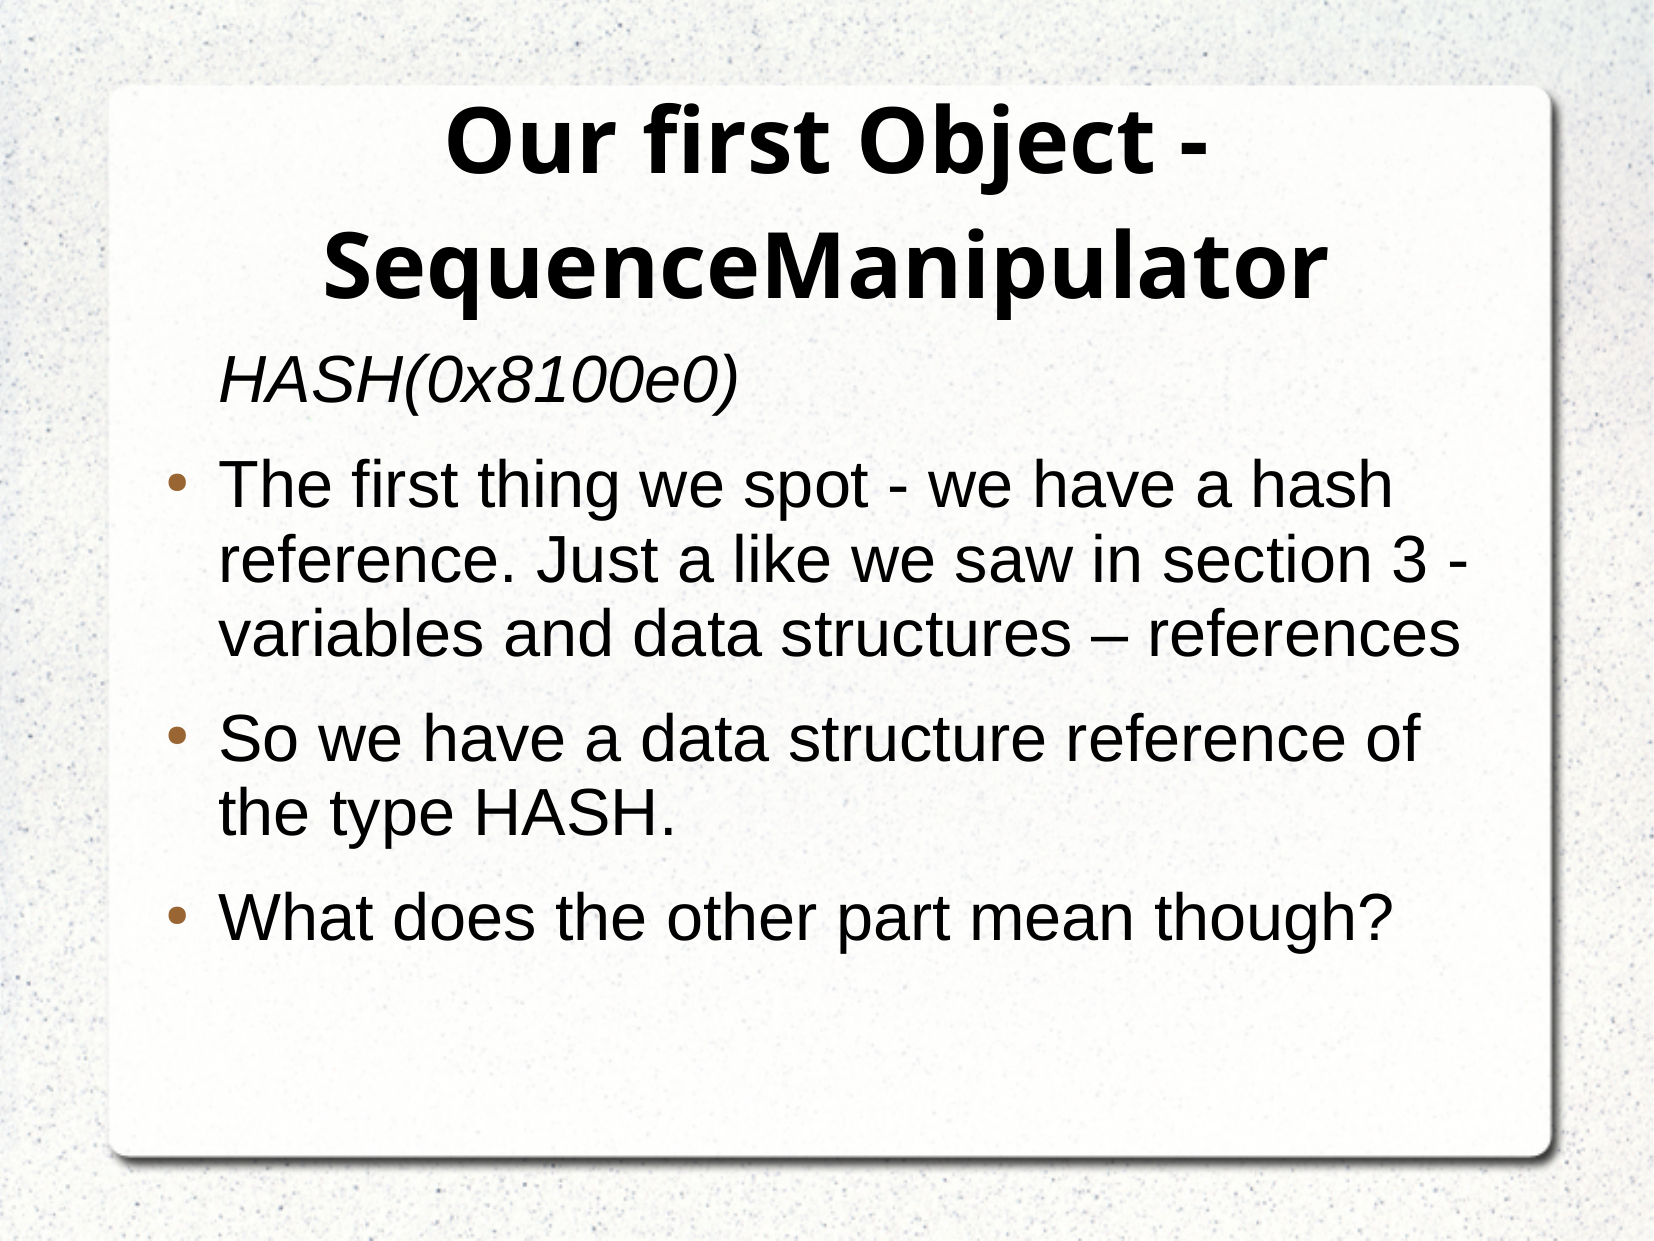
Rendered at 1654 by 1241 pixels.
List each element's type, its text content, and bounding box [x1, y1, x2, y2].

list HASH(0x8100e0) The first thing we spot - we have a hash reference. Just a like we saw in section 3 - variables and data structures – references So we have a data structure reference of the type HASH. What does the other part mean though? [147, 342, 1506, 978]
title Our first Object - SequenceManipulator [118, 88, 1536, 312]
picture [0, 0, 1654, 1241]
